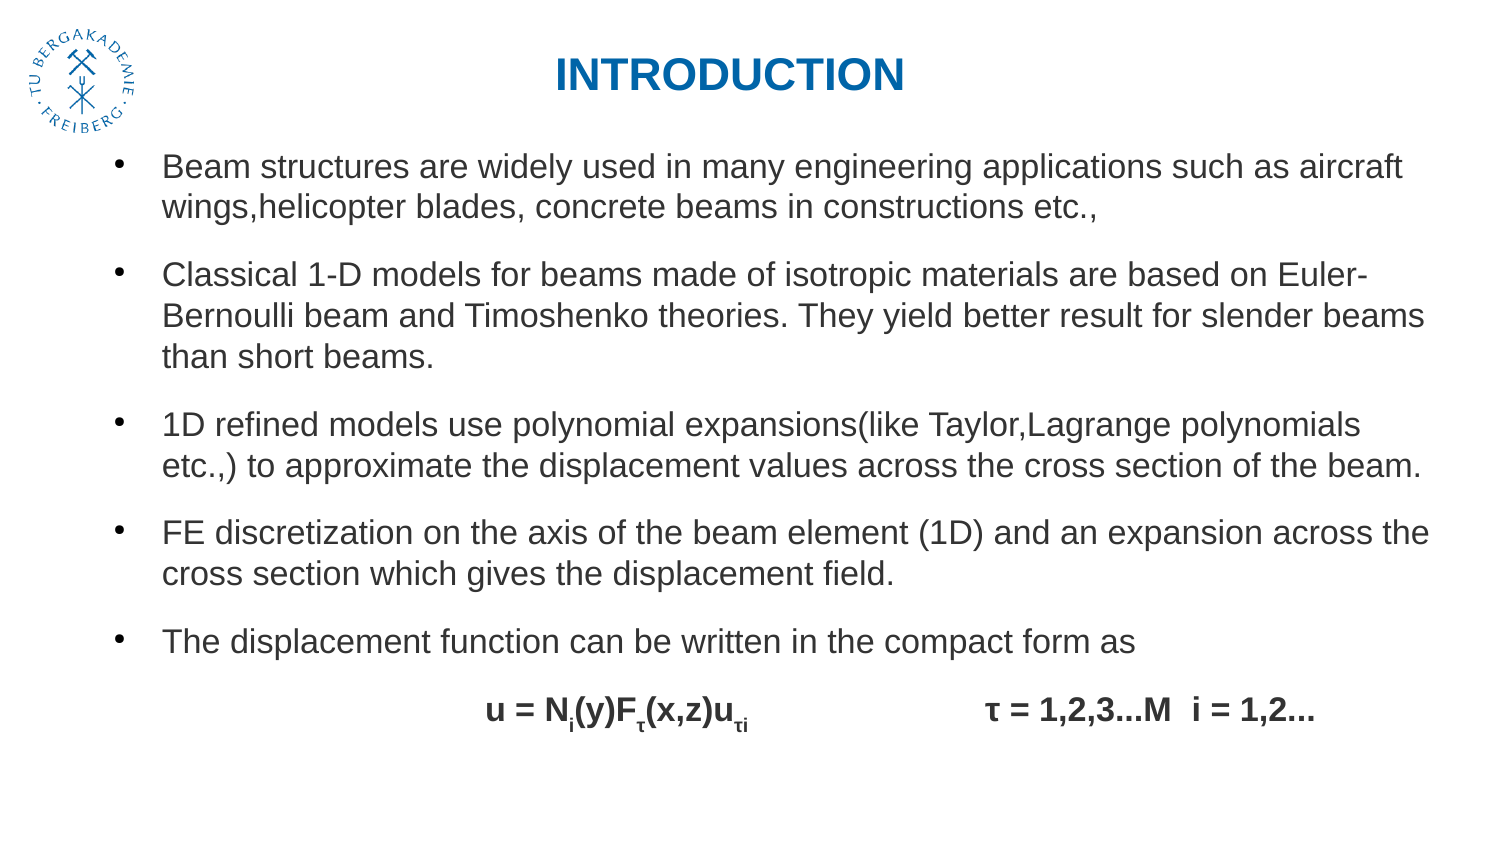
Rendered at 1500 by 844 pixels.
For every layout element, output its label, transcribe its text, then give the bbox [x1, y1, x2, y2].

picture [29, 29, 134, 133]
list Beam structures are widely used in many engineering applications such as aircraft wings,helicopter blades, concrete beams in constructions etc., Classical 1-D models for beams made of isotropic materials are based on Euler-Bernoulli beam and Timoshenko theories. They yield better result for slender beams than short beams. 1D refined models use polynomial expansions(like Taylor,Lagrange polynomials etc.,) to approximate the displacement values across the cross section of the beam. FE discretization on the axis of the beam element (1D) and an expansion across the cross section which gives the displacement field. The displacement function can be written in the compact form as u = Ni(y)Fτ(x,z)uτi τ = 1,2,3...M i = 1,2... [97, 144, 1433, 760]
list INTRODUCTION [555, 45, 916, 101]
